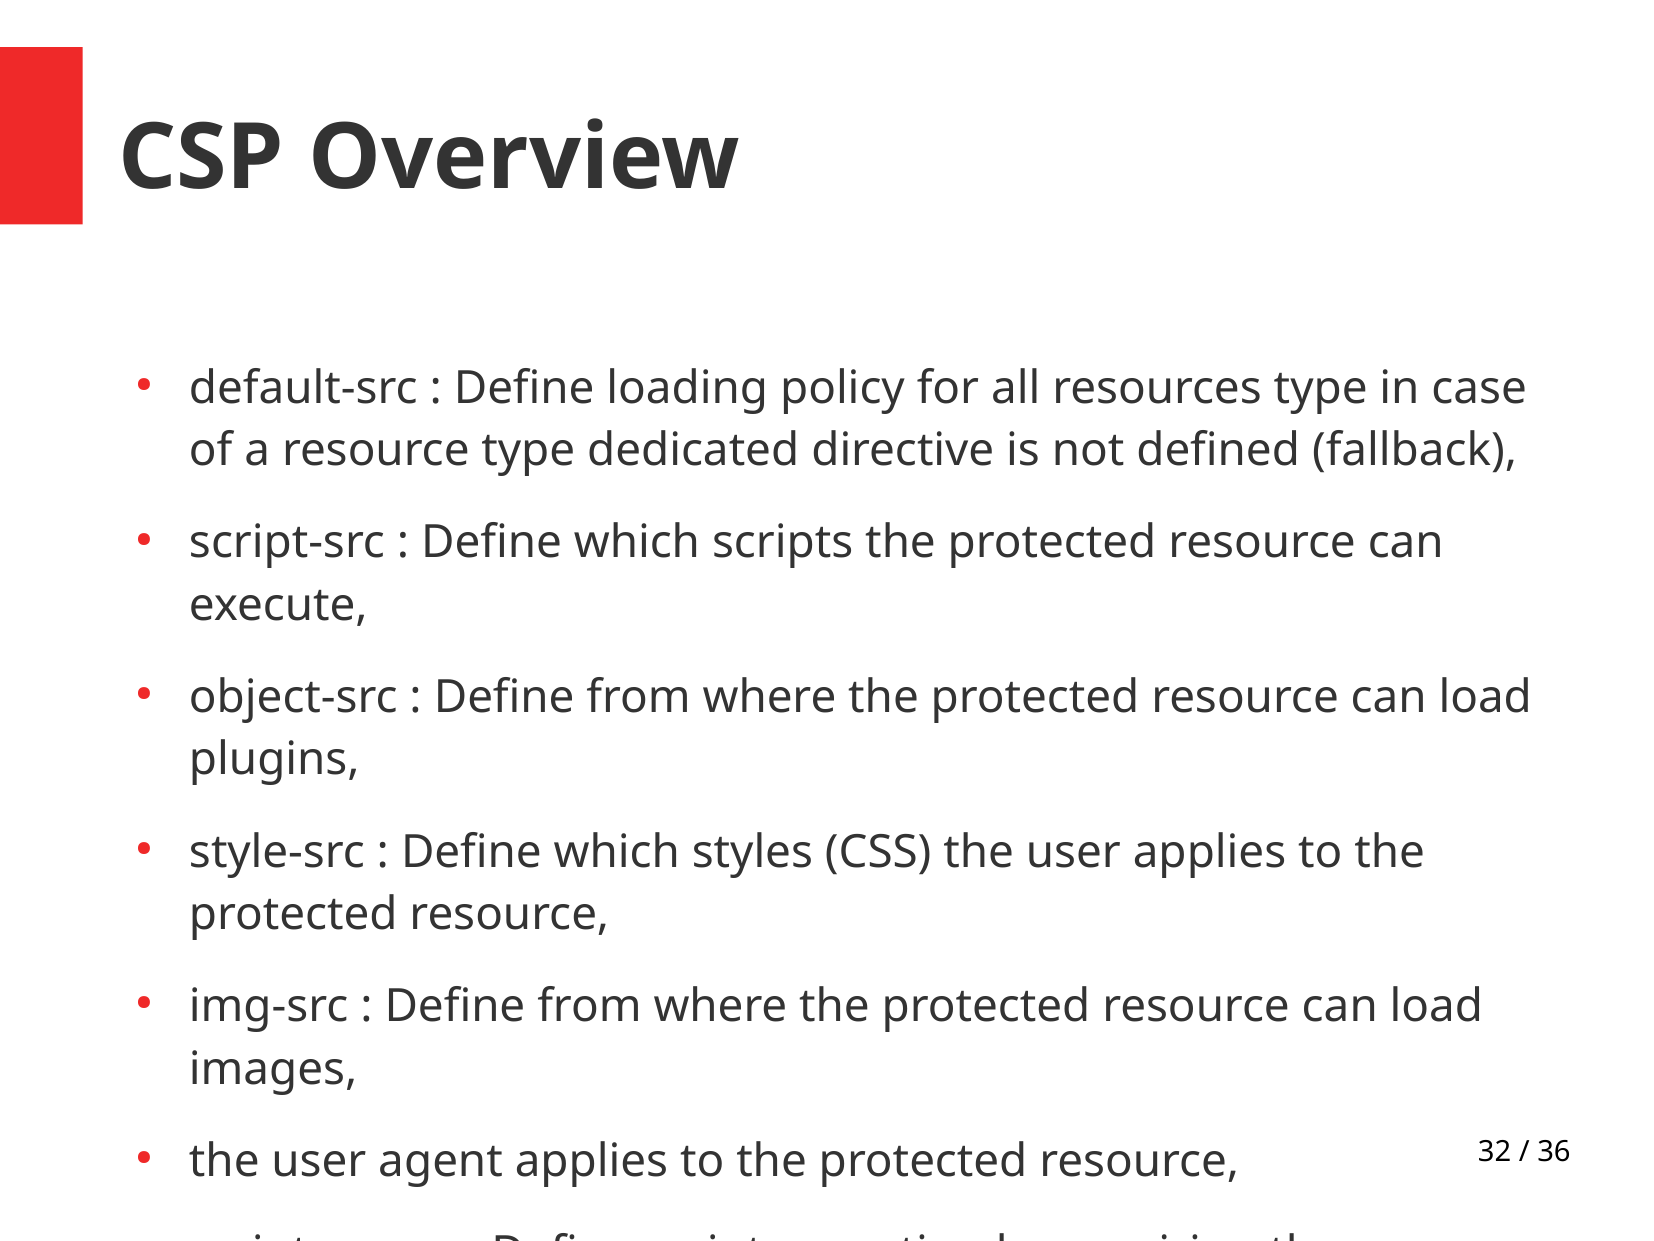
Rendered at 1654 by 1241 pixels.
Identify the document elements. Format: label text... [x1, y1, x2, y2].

title CSP Overview [118, 49, 1571, 257]
list default-src : Define loading policy for all resources type in case of a resource type dedicated directive is not defined (fallback), script-src : Define which scripts the protected resource can execute, object-src : Define from where the protected resource can load plugins, style-src : Define which styles (CSS) the user applies to the protected resource, img-src : Define from where the protected resource can load images, the user agent applies to the protected resource, script-nonce : Define script execution by requiring the presence of the specified nonce on script elements, [118, 354, 1536, 1074]
